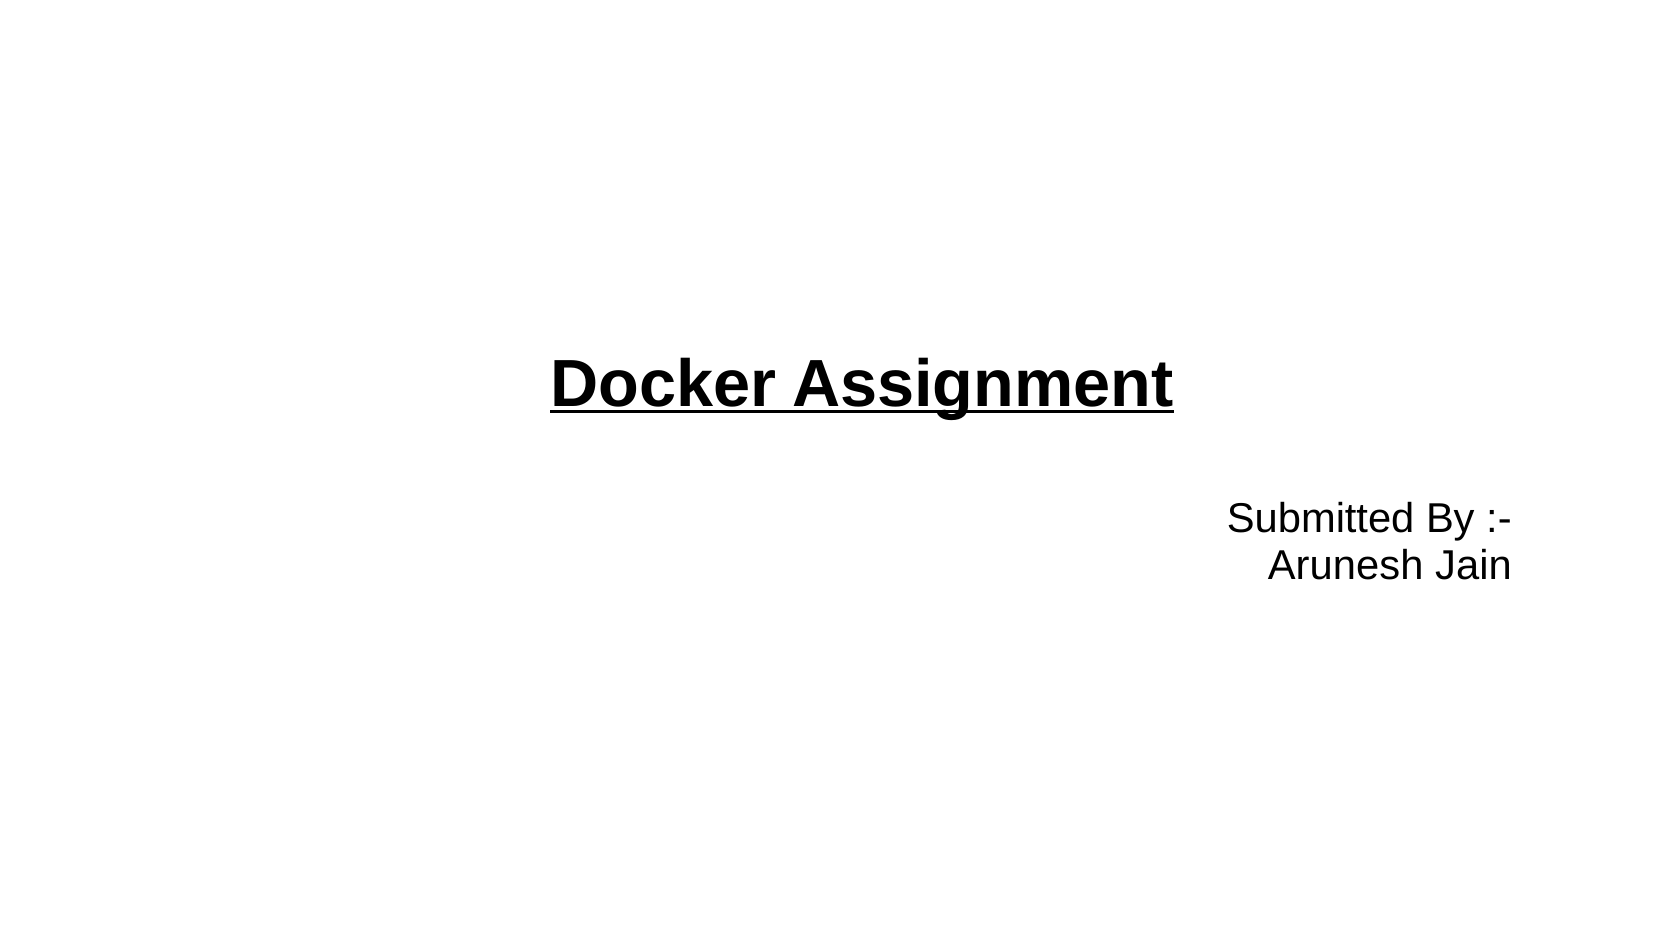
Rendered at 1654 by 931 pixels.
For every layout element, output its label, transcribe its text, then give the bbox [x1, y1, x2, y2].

subtitle Docker Assignment Submitted By :- Arunesh Jain [212, 106, 1512, 827]
